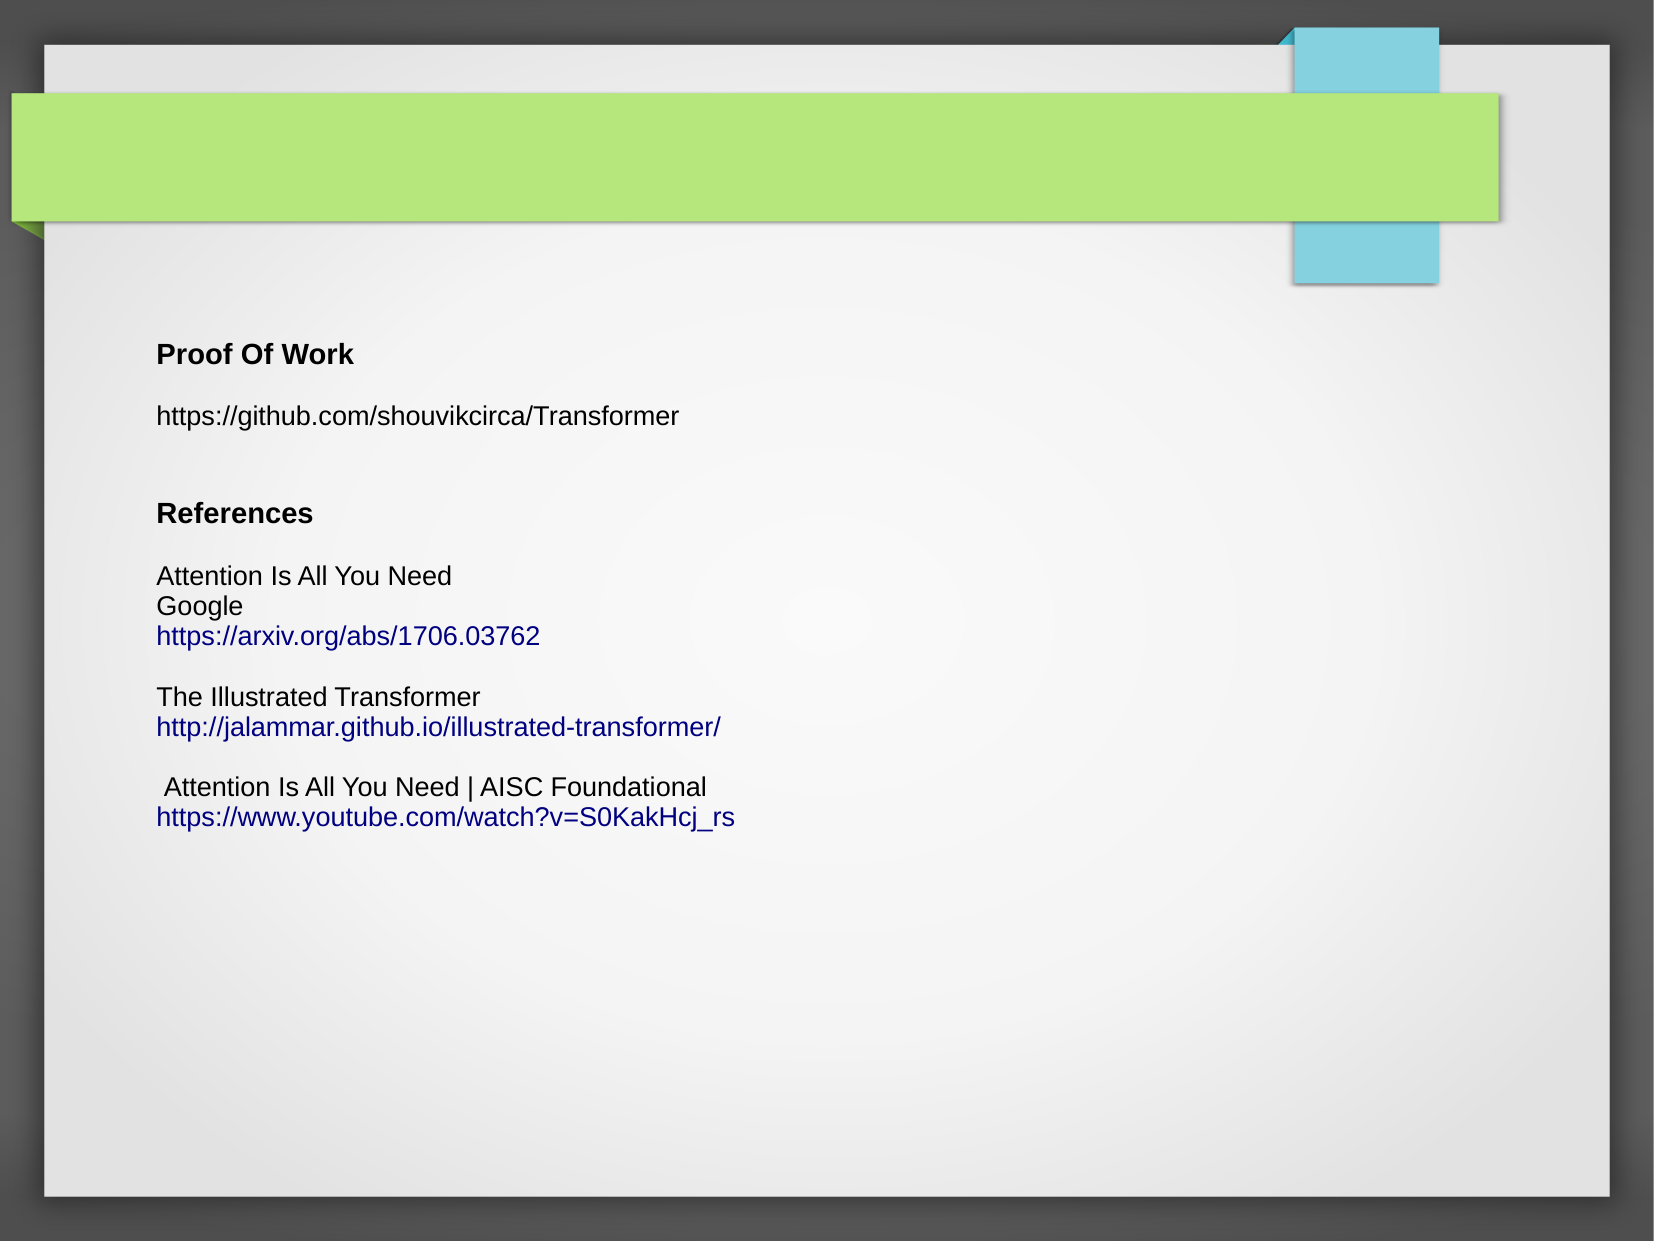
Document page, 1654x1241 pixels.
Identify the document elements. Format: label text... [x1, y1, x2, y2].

text_box Proof Of Work https://github.com/shouvikcirca/Transformer [141, 330, 1418, 439]
text_box References Attention Is All You Need Google https://arxiv.org/abs/1706.03762 The Illustrated Transformer http://jalammar.github.io/illustrated-transformer/ Attention Is All You Need | AISC Foundational https://www.youtube.com/watch?v=S0KakHcj_rs [141, 490, 1264, 1210]
picture [0, 0, 1654, 1241]
